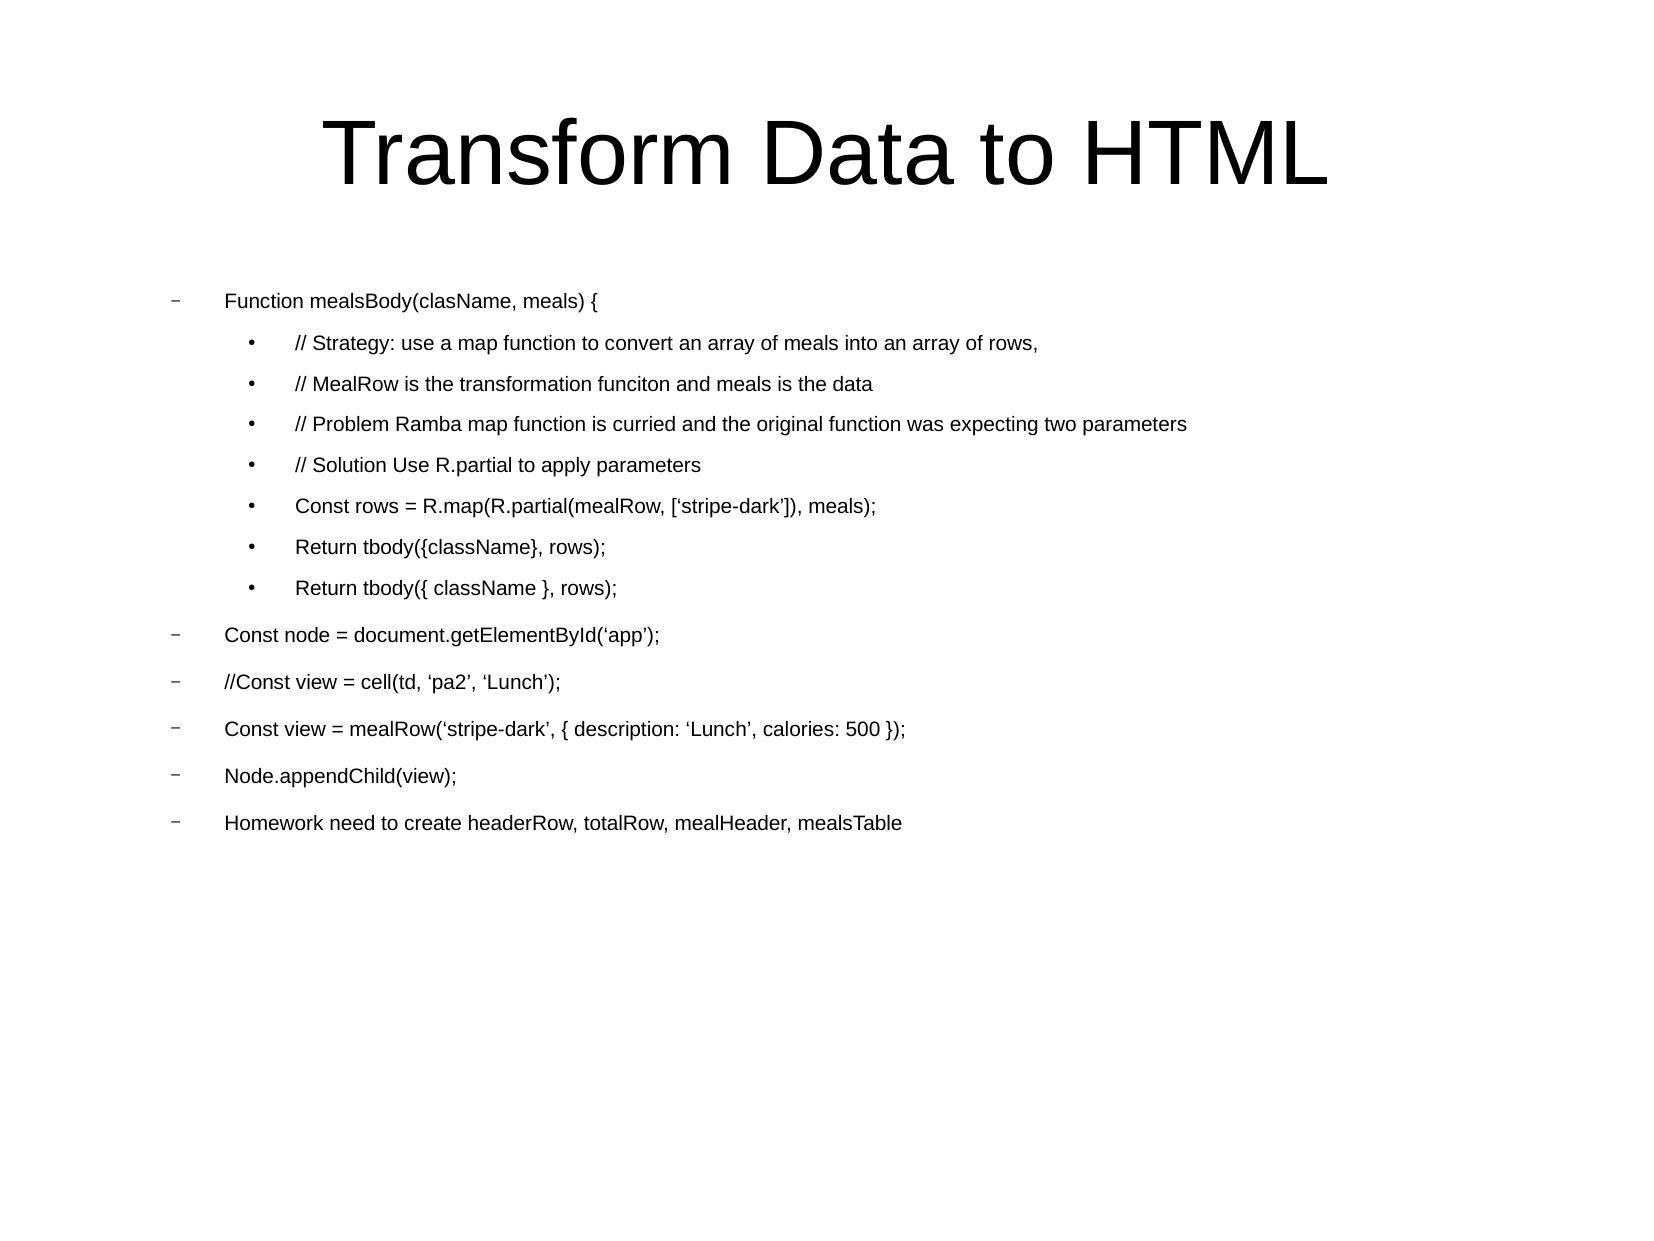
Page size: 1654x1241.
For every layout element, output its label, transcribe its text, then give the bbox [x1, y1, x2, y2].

title Transform Data to HTML [82, 49, 1571, 257]
list Function mealsBody(clasName, meals) { // Strategy: use a map function to convert an array of meals into an array of rows, // MealRow is the transformation funciton and meals is the data // Problem Ramba map function is curried and the original function was expecting two parameters // Solution Use R.partial to apply parameters Const rows = R.map(R.partial(mealRow, [‘stripe-dark’]), meals); Return tbody({className}, rows); Return tbody({ className }, rows); Const node = document.getElementById(‘app’); //Const view = cell(td, ‘pa2’, ‘Lunch’); Const view = mealRow(‘stripe-dark’, { description: ‘Lunch’, calories: 500 }); Node.appendChild(view); Homework need to create headerRow, totalRow, mealHeader, mealsTable [82, 290, 1571, 1229]
